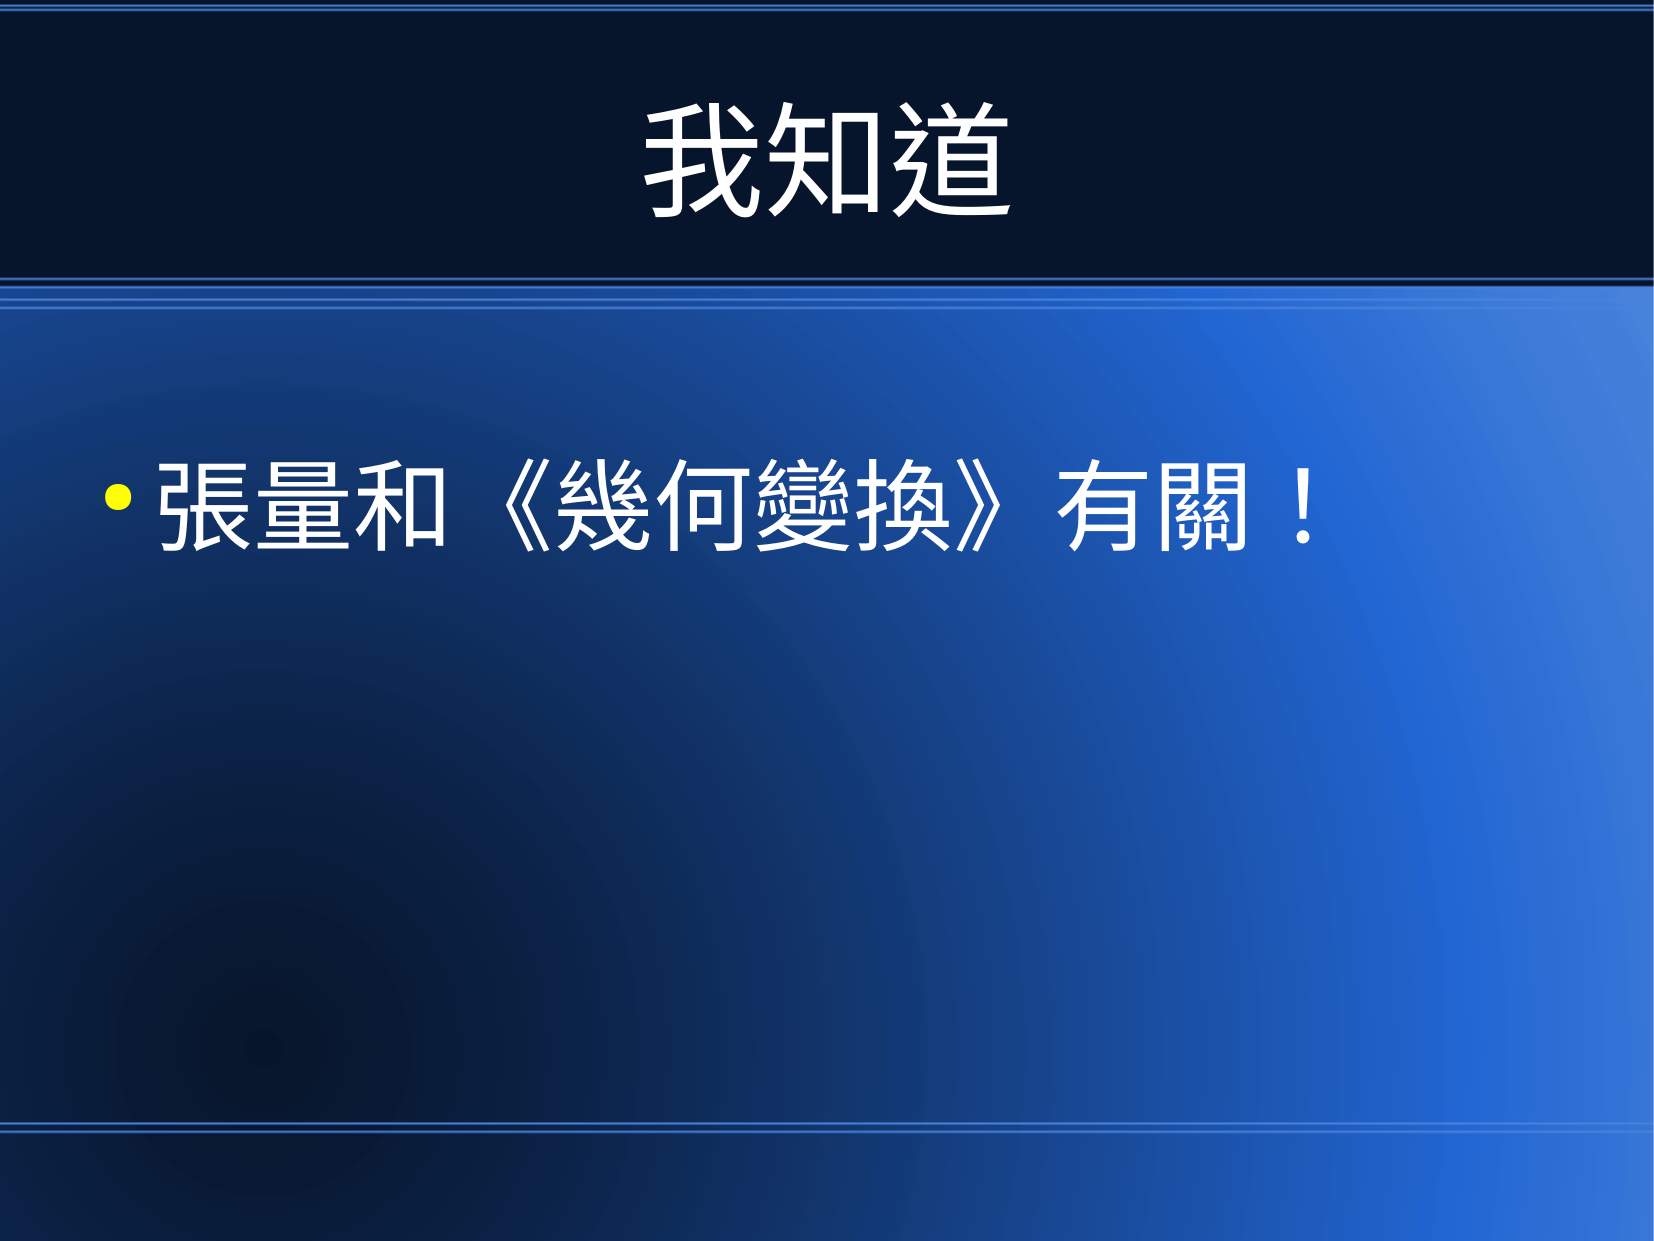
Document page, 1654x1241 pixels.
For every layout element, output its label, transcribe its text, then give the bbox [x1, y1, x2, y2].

picture [0, 0, 1654, 1241]
list 張量和《幾何變換》有關！ [82, 355, 1571, 1241]
title 我知道 [82, 49, 1571, 257]
